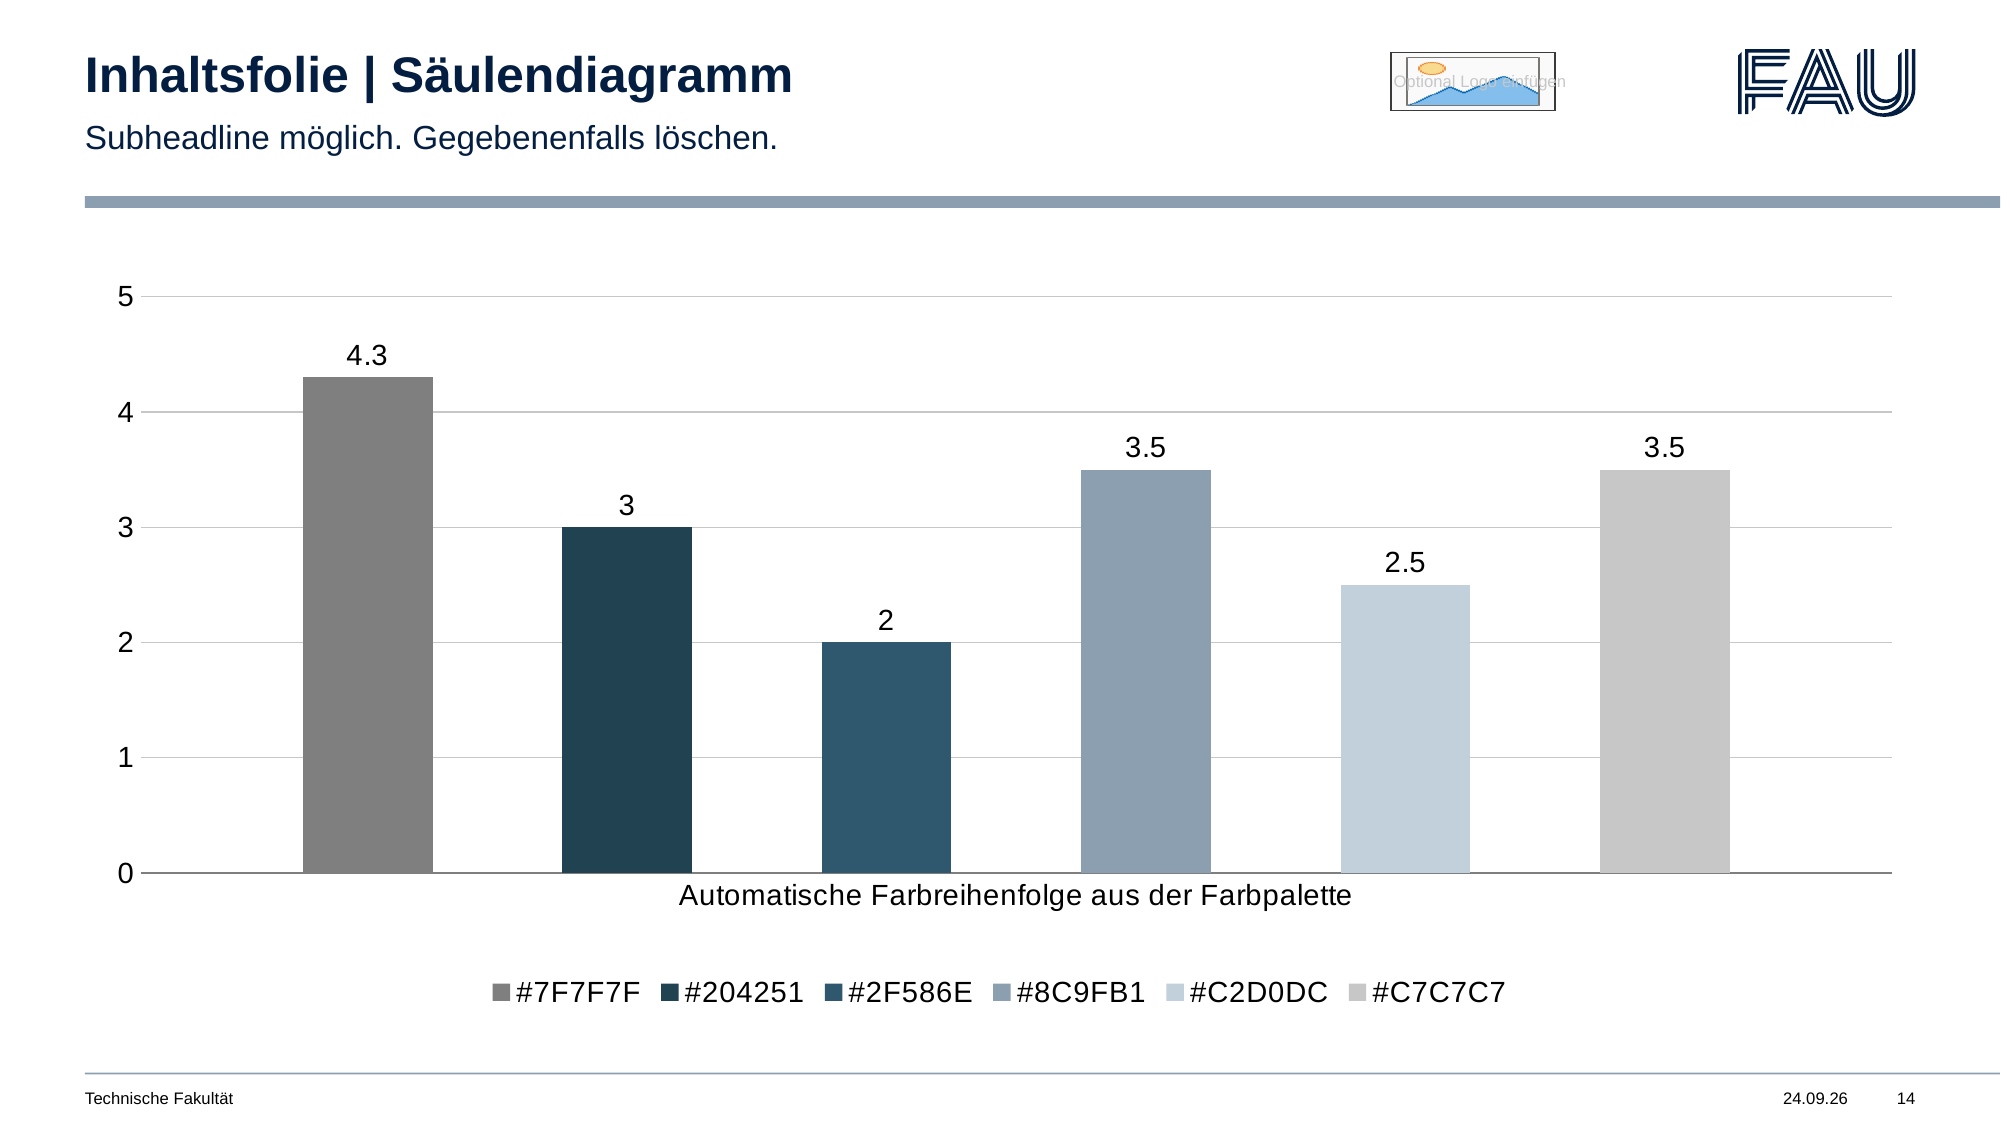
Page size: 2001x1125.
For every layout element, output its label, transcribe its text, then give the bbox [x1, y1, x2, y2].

slide_number 20.07.22 [1708, 1088, 1849, 1109]
slide_number <Foliennummer> [1883, 1088, 1916, 1109]
chart [84, 267, 1916, 1018]
title Inhaltsfolie | Säulendiagramm [85, 49, 1208, 104]
footer Technische Fakultät [85, 1088, 983, 1109]
picture [1384, 49, 1562, 113]
list Subheadline möglich. Gegebenenfalls löschen. [85, 112, 1208, 154]
